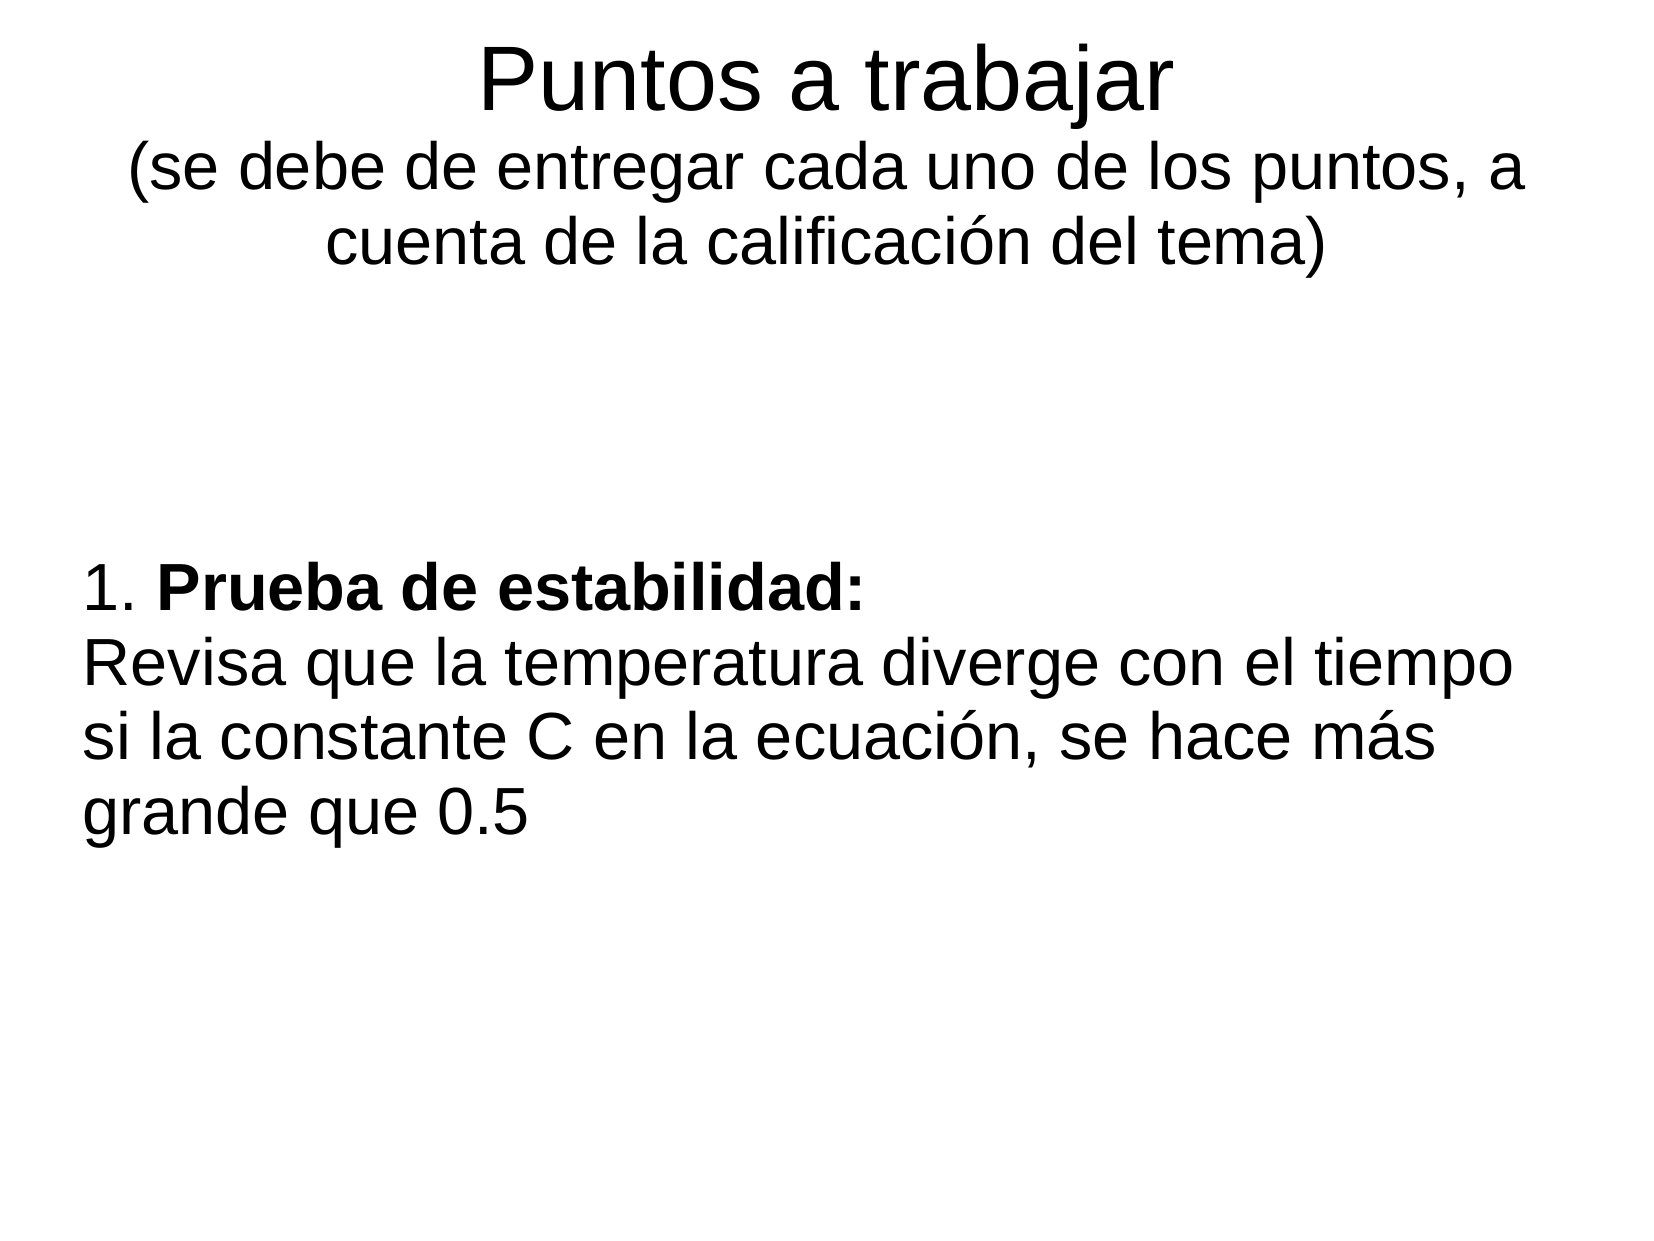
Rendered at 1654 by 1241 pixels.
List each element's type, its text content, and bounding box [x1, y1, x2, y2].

title Puntos a trabajar (se debe de entregar cada uno de los puntos, a cuenta de la calificación del tema) [82, 26, 1571, 280]
subtitle 1. Prueba de estabilidad: Revisa que la temperatura diverge con el tiempo si la constante C en la ecuación, se hace más grande que 0.5 [82, 297, 1571, 1102]
